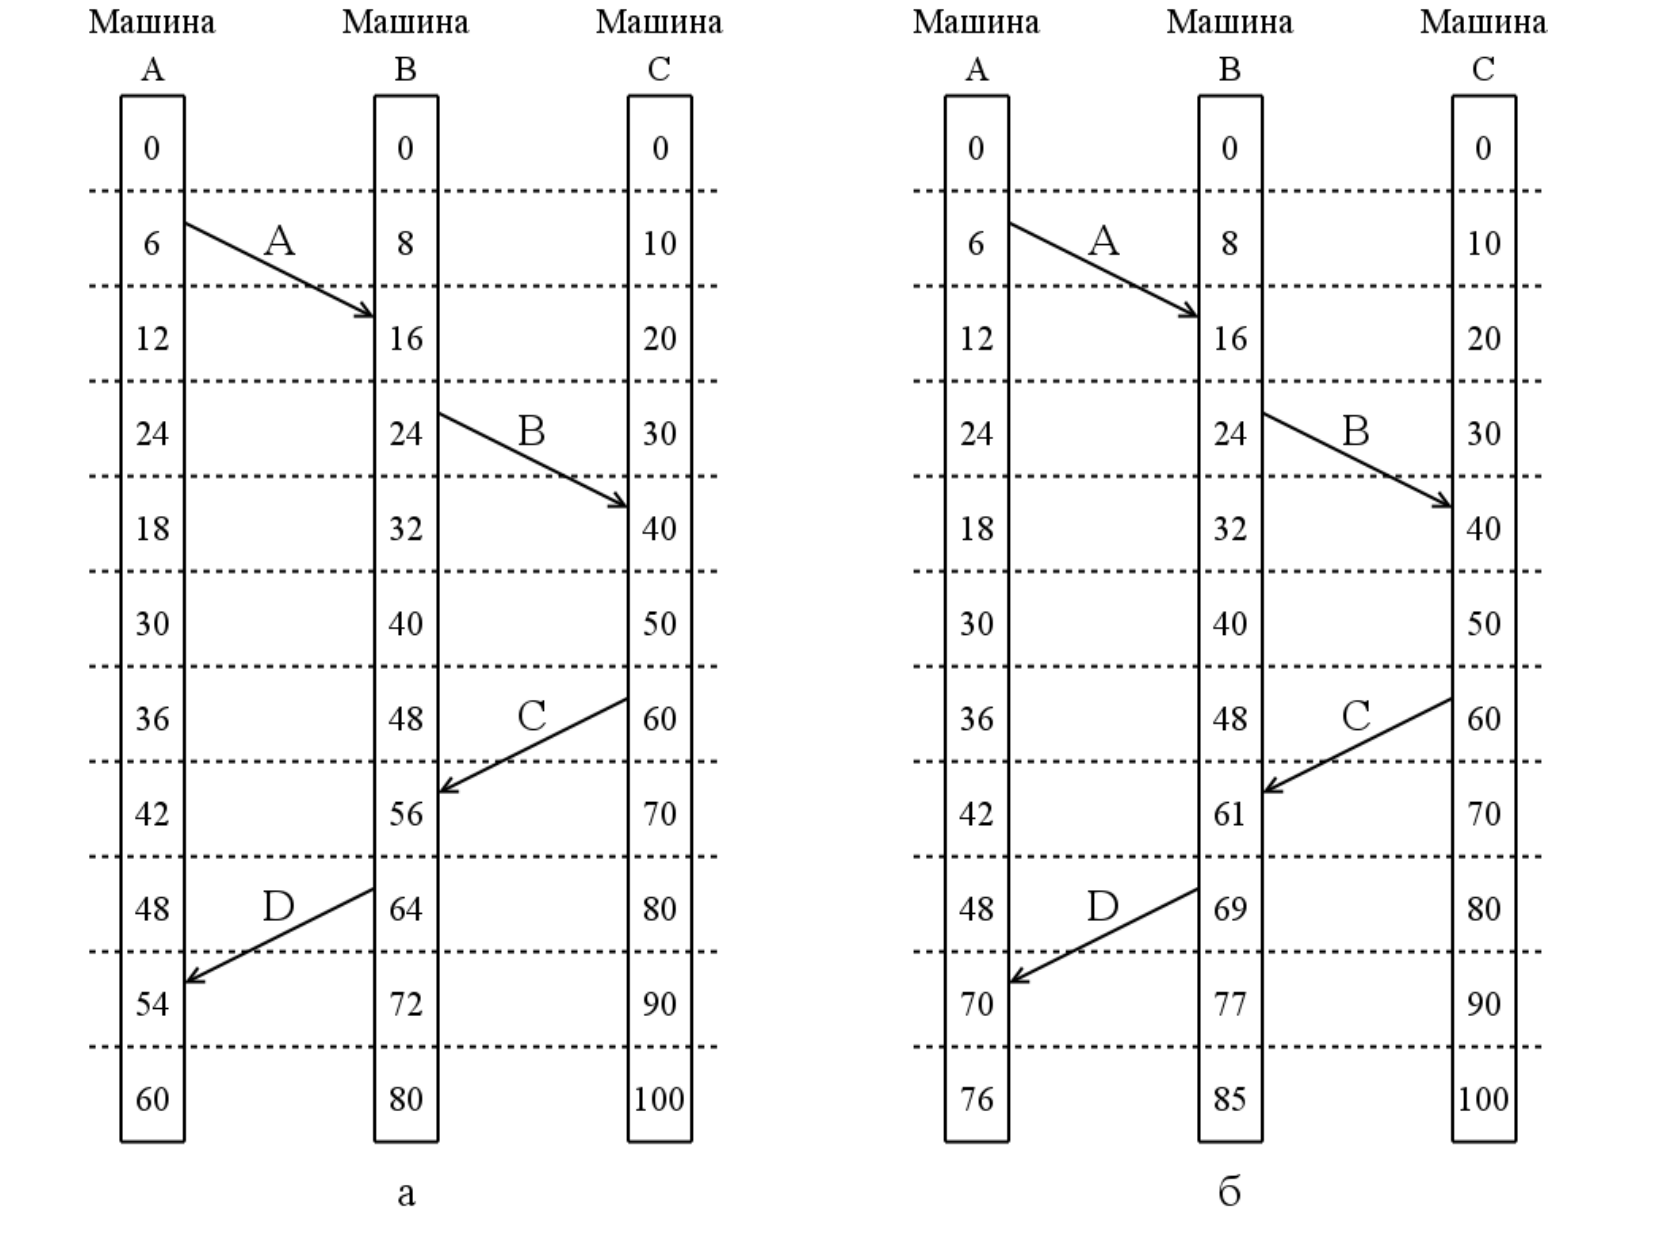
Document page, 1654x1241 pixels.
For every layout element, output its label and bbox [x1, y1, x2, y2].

picture [88, 0, 1548, 1241]
